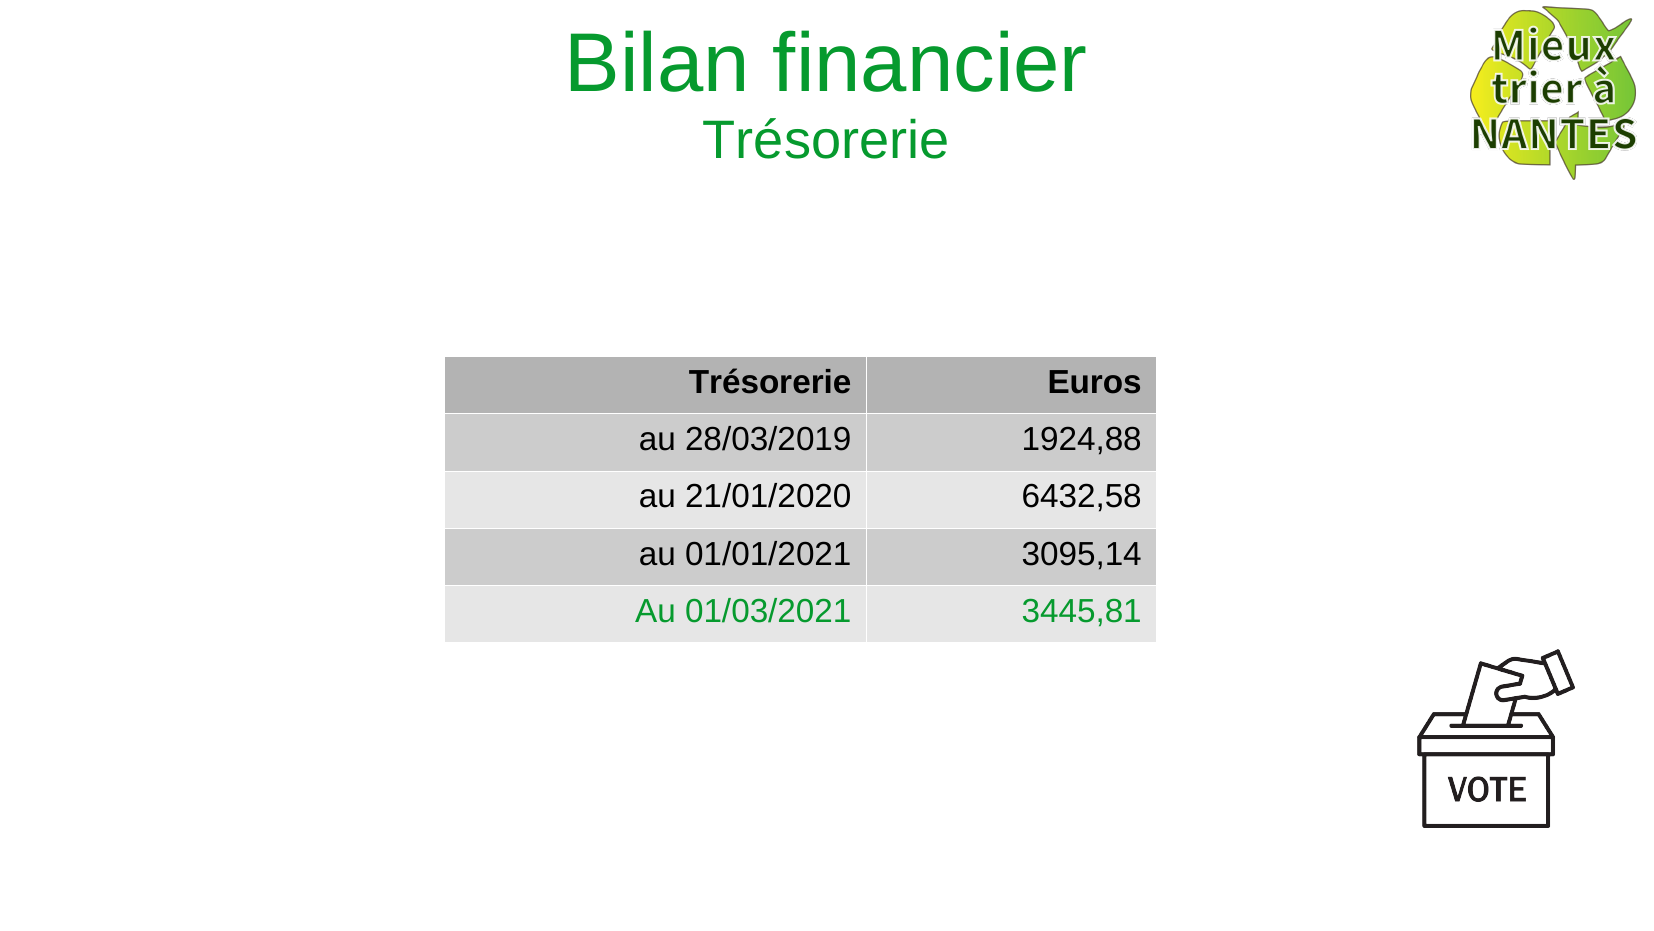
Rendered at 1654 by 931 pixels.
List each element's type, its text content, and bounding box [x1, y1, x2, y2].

table_cell Au 01/03/2021 [445, 586, 866, 642]
title Bilan financier Trésorerie [82, 13, 1470, 169]
picture [1417, 649, 1575, 828]
table_cell au 21/01/2020 [445, 472, 866, 528]
table_cell 6432,58 [867, 472, 1156, 528]
table_cell au 01/01/2021 [445, 529, 866, 585]
table_header Euros [867, 357, 1156, 413]
picture [1470, 6, 1637, 180]
table_cell au 28/03/2019 [445, 414, 866, 471]
table_cell 3095,14 [867, 529, 1156, 585]
table_cell 1924,88 [867, 414, 1156, 471]
table_cell 3445,81 [867, 586, 1156, 642]
table_header Trésorerie [445, 357, 866, 413]
